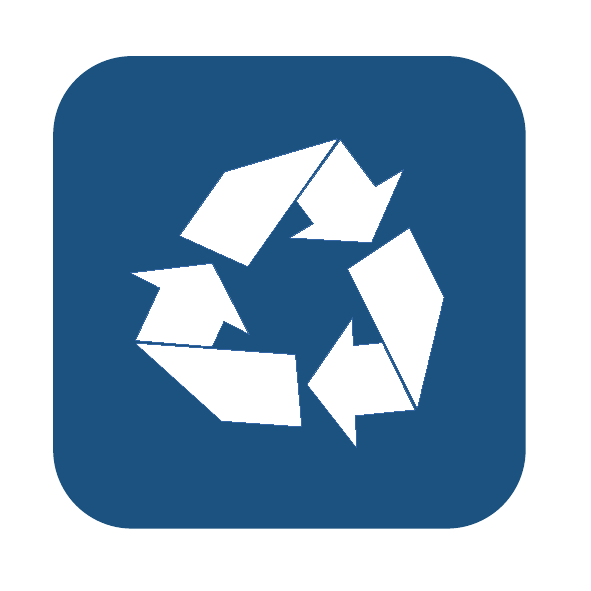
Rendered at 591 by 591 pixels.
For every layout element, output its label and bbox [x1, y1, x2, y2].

text_box [53, 56, 526, 529]
